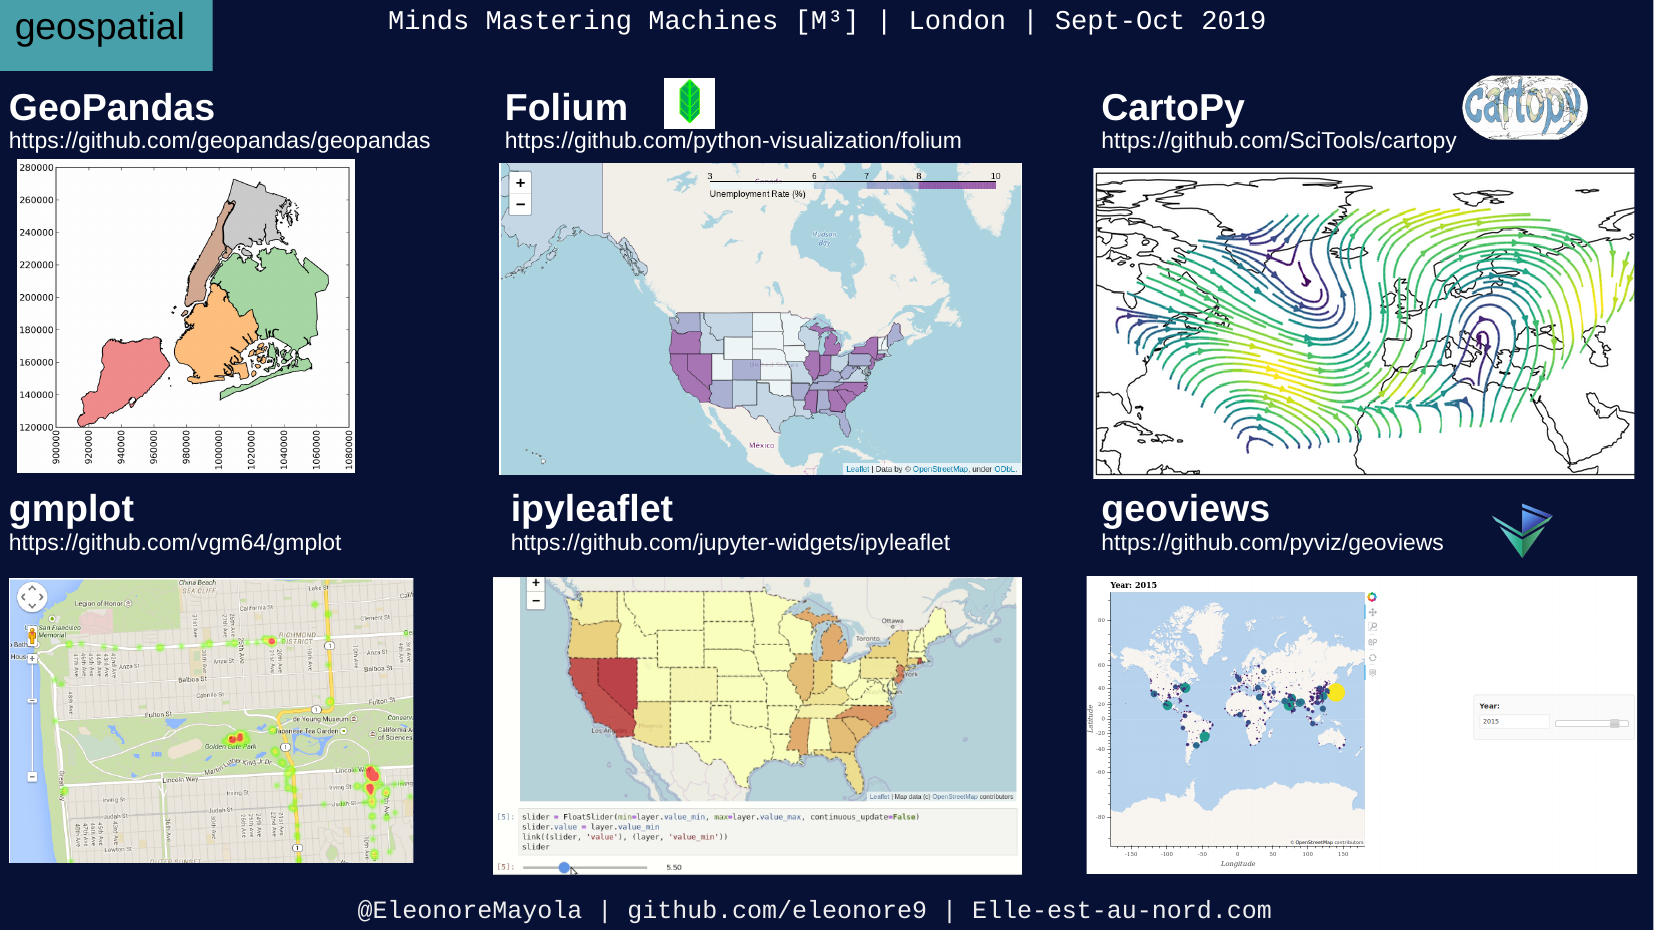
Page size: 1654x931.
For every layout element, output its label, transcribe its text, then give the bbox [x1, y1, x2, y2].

text_box geoviews https://github.com/pyviz/geoviews [1086, 480, 1483, 571]
picture [493, 577, 1022, 875]
text_box GeoPandas https://github.com/geopandas/geopandas [0, 78, 449, 175]
picture [1086, 576, 1638, 875]
picture [9, 578, 414, 863]
picture [1093, 168, 1635, 479]
text_box geospatial [0, 0, 213, 71]
text_box CartoPy https://github.com/SciTools/cartopy [1086, 78, 1495, 175]
picture [1479, 494, 1566, 568]
text_box gmplot https://github.com/vgm64/gmplot [0, 480, 565, 577]
text_box Minds Mastering Machines [M³] | London | Sept-Oct 2019 [265, 0, 1388, 60]
text_box Folium https://github.com/python-visualization/folium [490, 78, 1022, 170]
picture [664, 78, 715, 129]
text_box @EleonoreMayola | github.com/eleonore9 | Elle-est-au-nord.com [283, 862, 1347, 931]
text_box ipyleaflet https://github.com/jupyter-widgets/ipyleaflet [496, 480, 999, 571]
picture [1462, 75, 1588, 140]
picture [499, 163, 1022, 475]
picture [17, 159, 355, 473]
